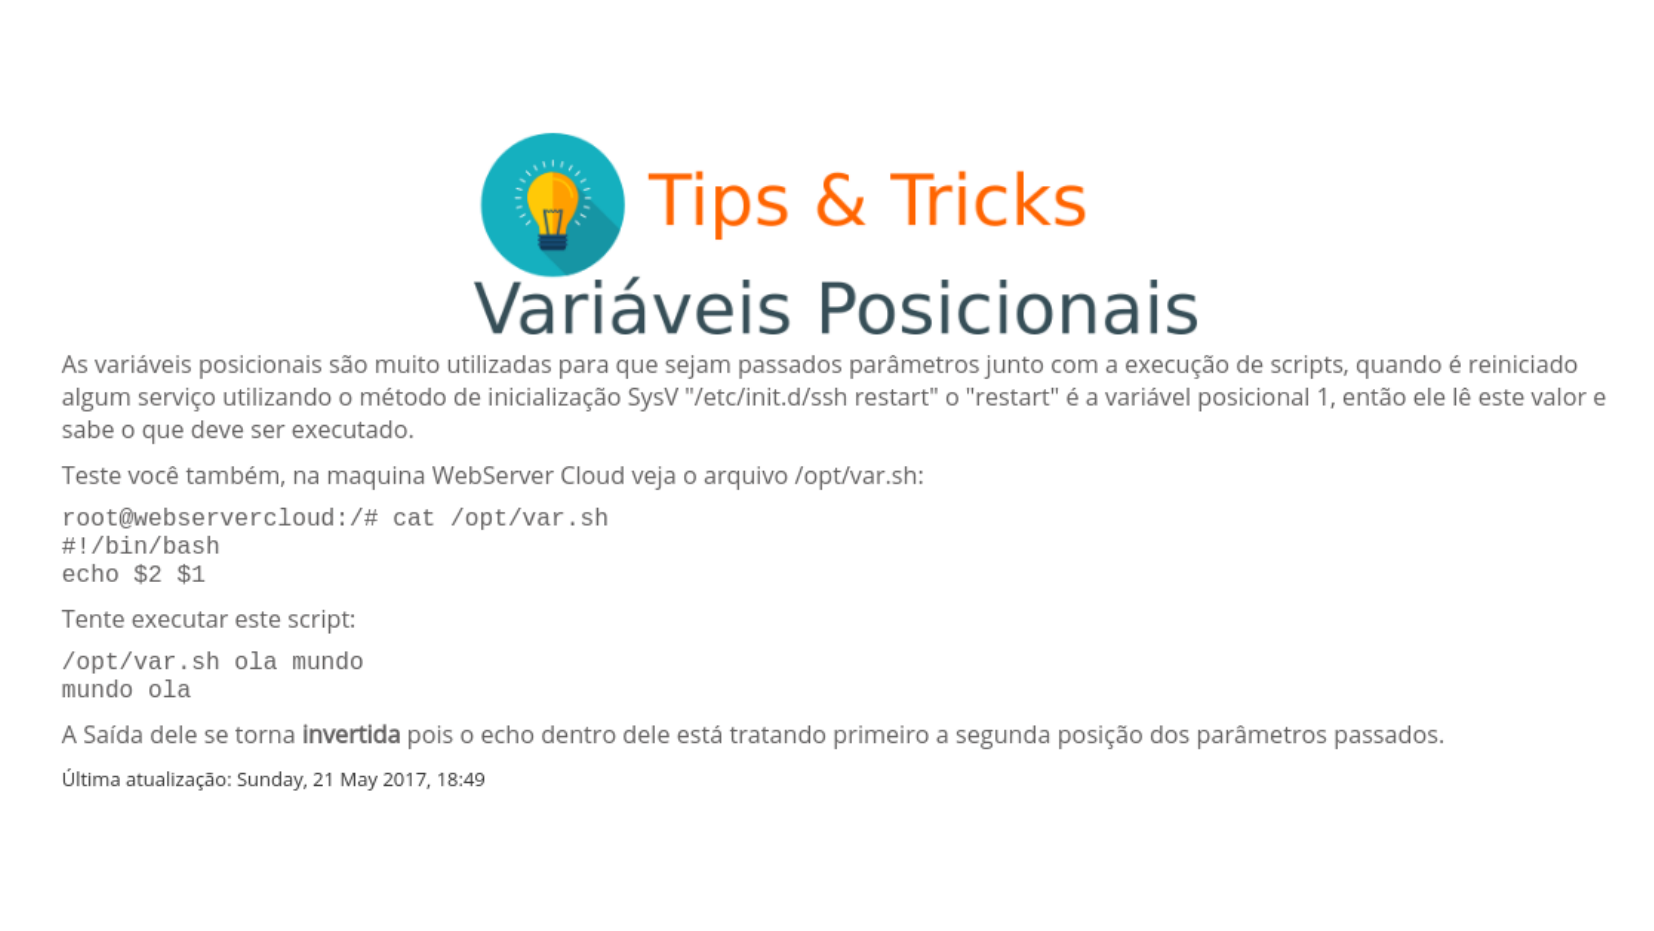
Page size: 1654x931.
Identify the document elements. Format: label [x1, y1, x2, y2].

picture [0, 114, 1654, 816]
